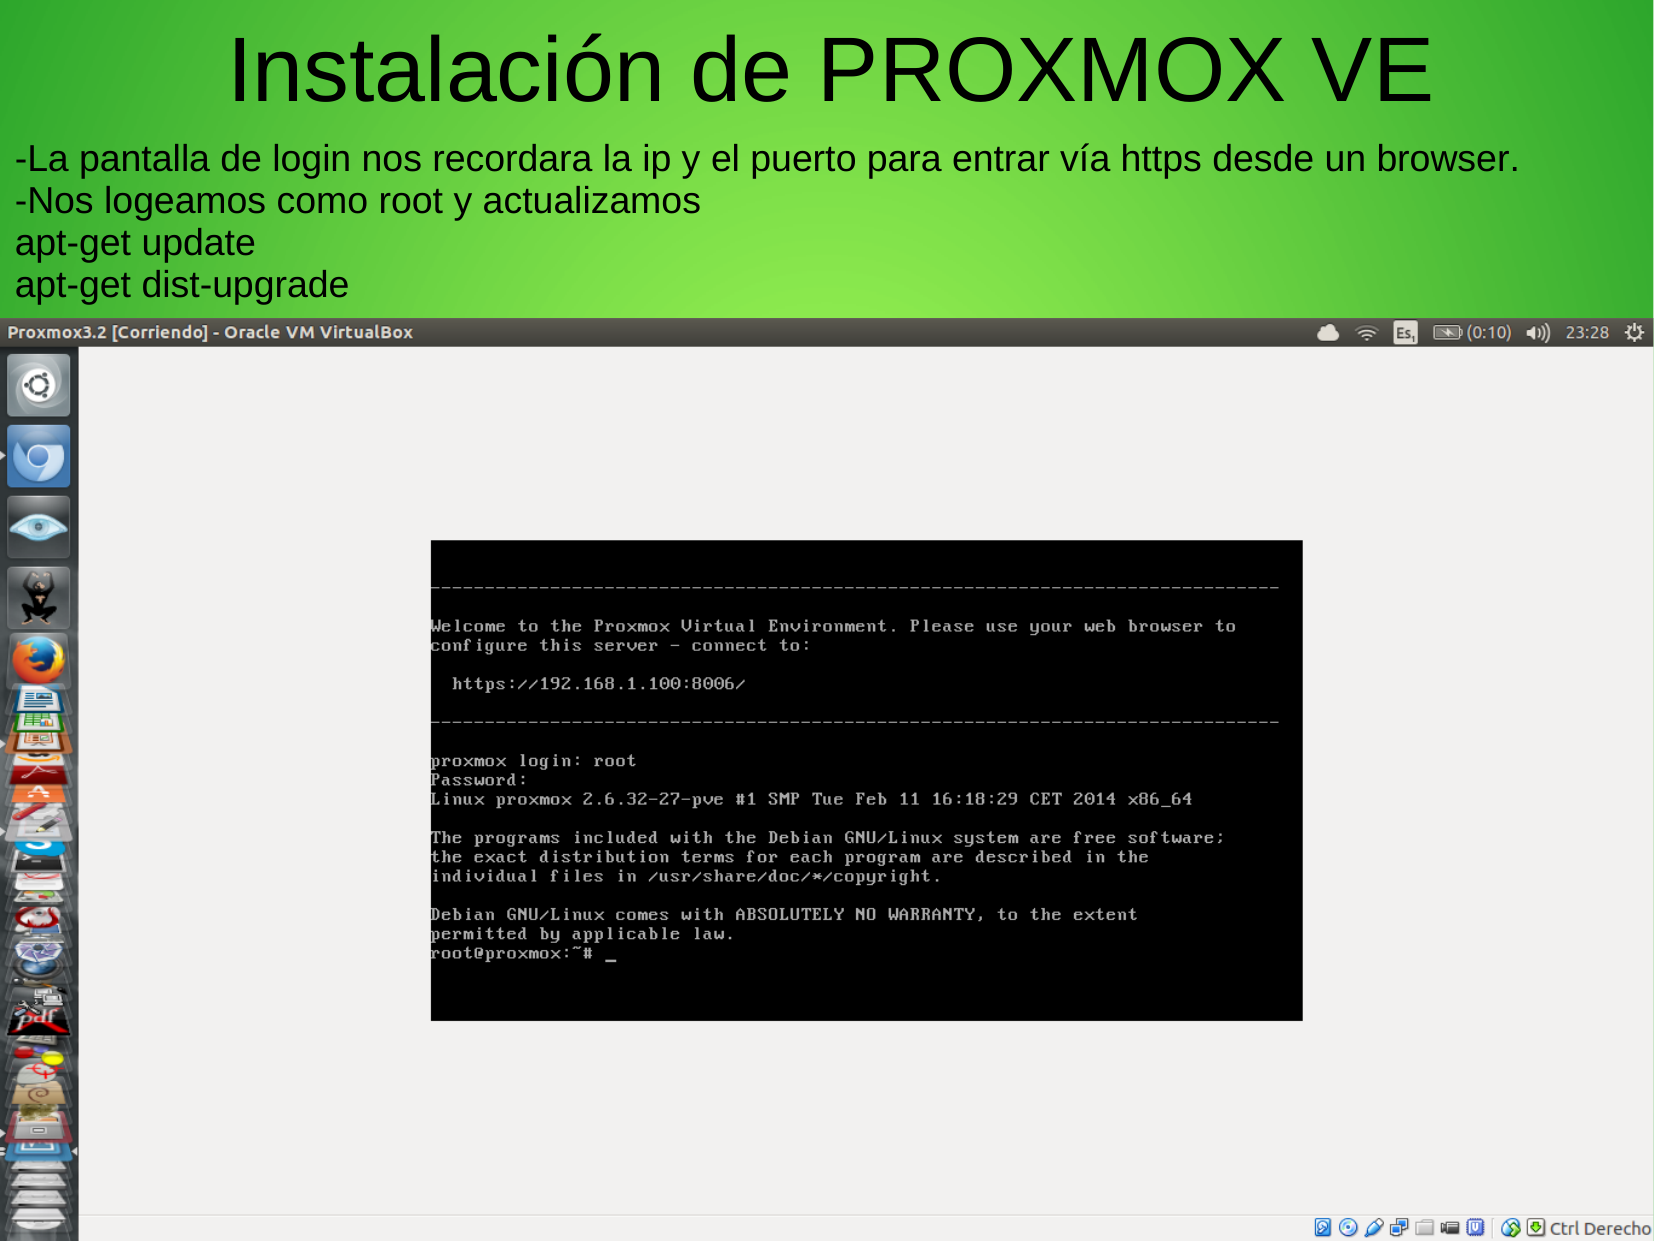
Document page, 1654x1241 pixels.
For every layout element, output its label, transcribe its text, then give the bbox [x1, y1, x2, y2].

picture [0, 318, 1654, 1241]
text_box Instalación de PROXMOX VE [212, 11, 1452, 129]
picture [0, 0, 1654, 129]
text_box -La pantalla de login nos recordara la ip y el puerto para entrar vía https desde un browser. -Nos logeamos como root y actualizamos apt-get update apt-get dist-upgrade -Actualizamos el repositorio de templates pveam update [0, 129, 1654, 318]
